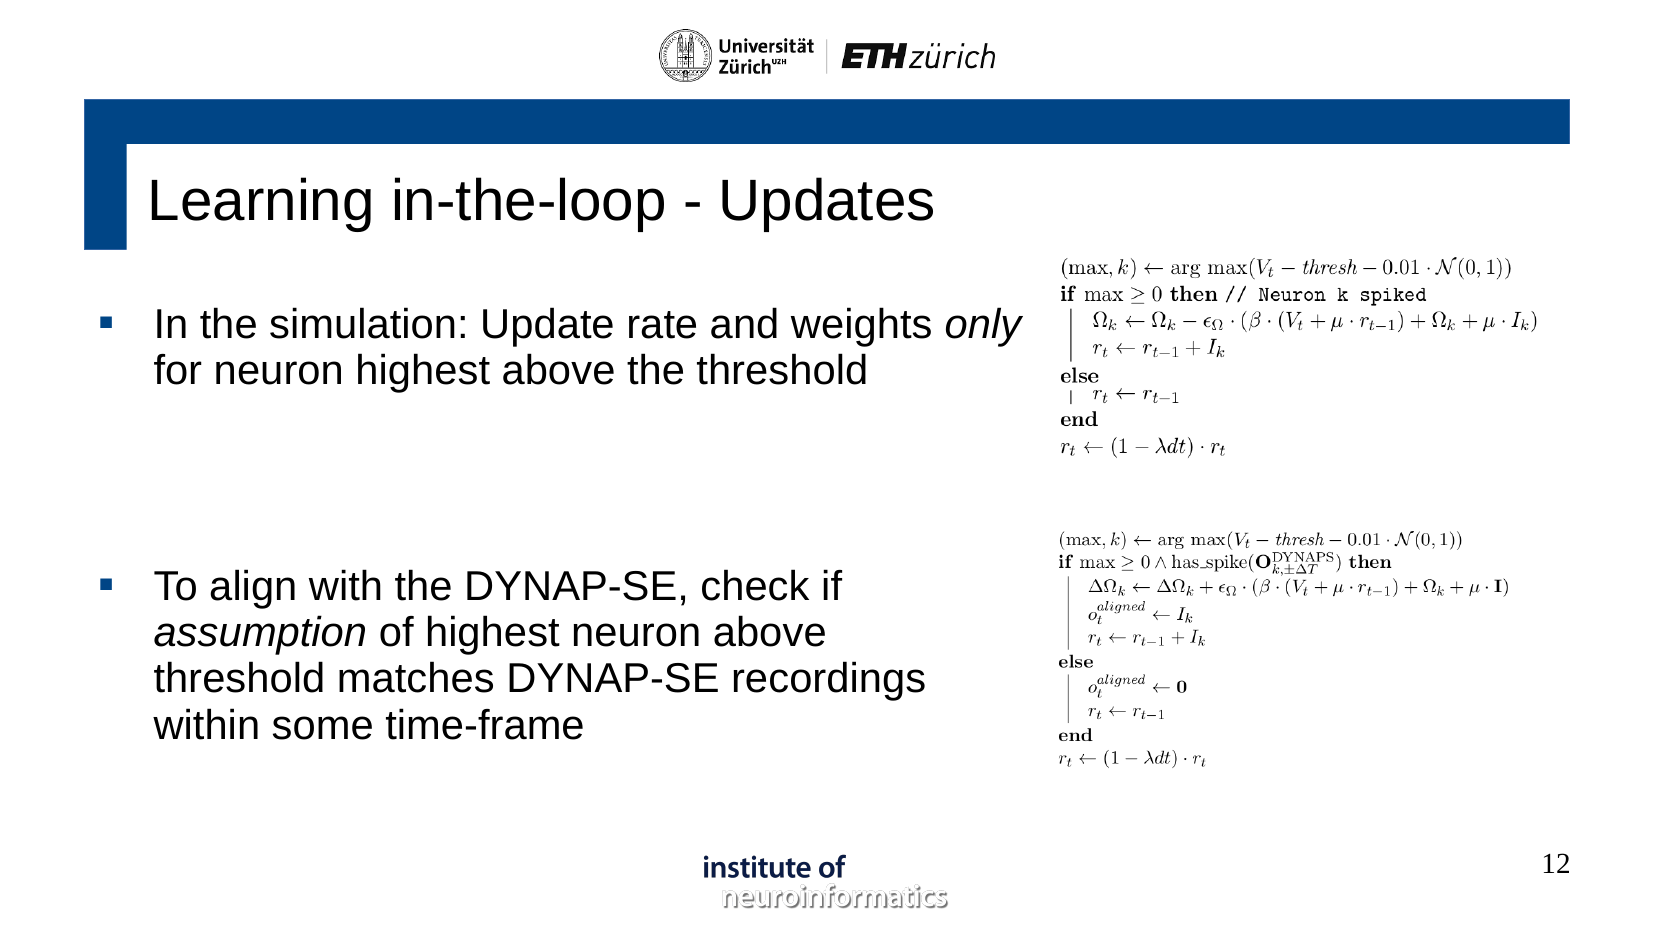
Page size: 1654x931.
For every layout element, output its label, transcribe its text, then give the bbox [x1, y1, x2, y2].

picture [1052, 528, 1520, 772]
picture [659, 29, 995, 82]
picture [702, 852, 951, 911]
title Learning in-the-loop - Updates [147, 159, 1175, 243]
picture [1049, 254, 1573, 461]
list In the simulation: Update rate and weights only for neuron highest above the threshold To align with the DYNAP-SE, check if assumption of highest neuron above threshold matches DYNAP-SE recordings within some time-frame [82, 300, 1571, 840]
